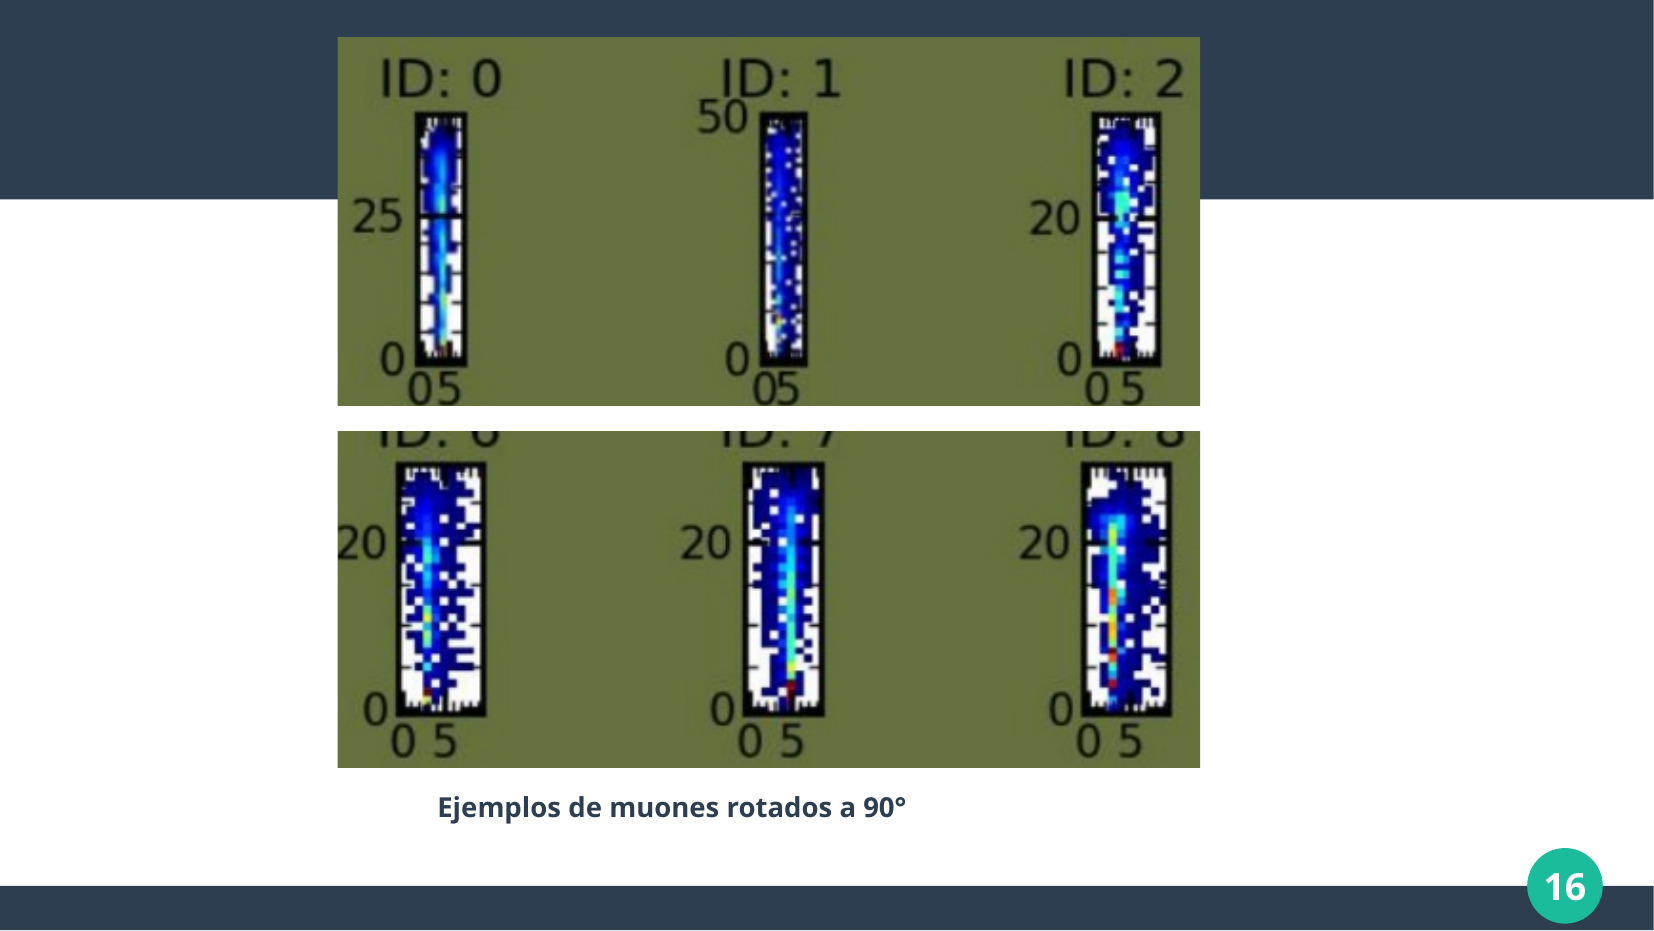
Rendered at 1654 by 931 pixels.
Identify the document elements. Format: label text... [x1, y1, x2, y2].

list Ejemplos de muones rotados a 90° [375, 787, 1088, 826]
picture [337, 37, 1201, 406]
picture [337, 431, 1201, 768]
